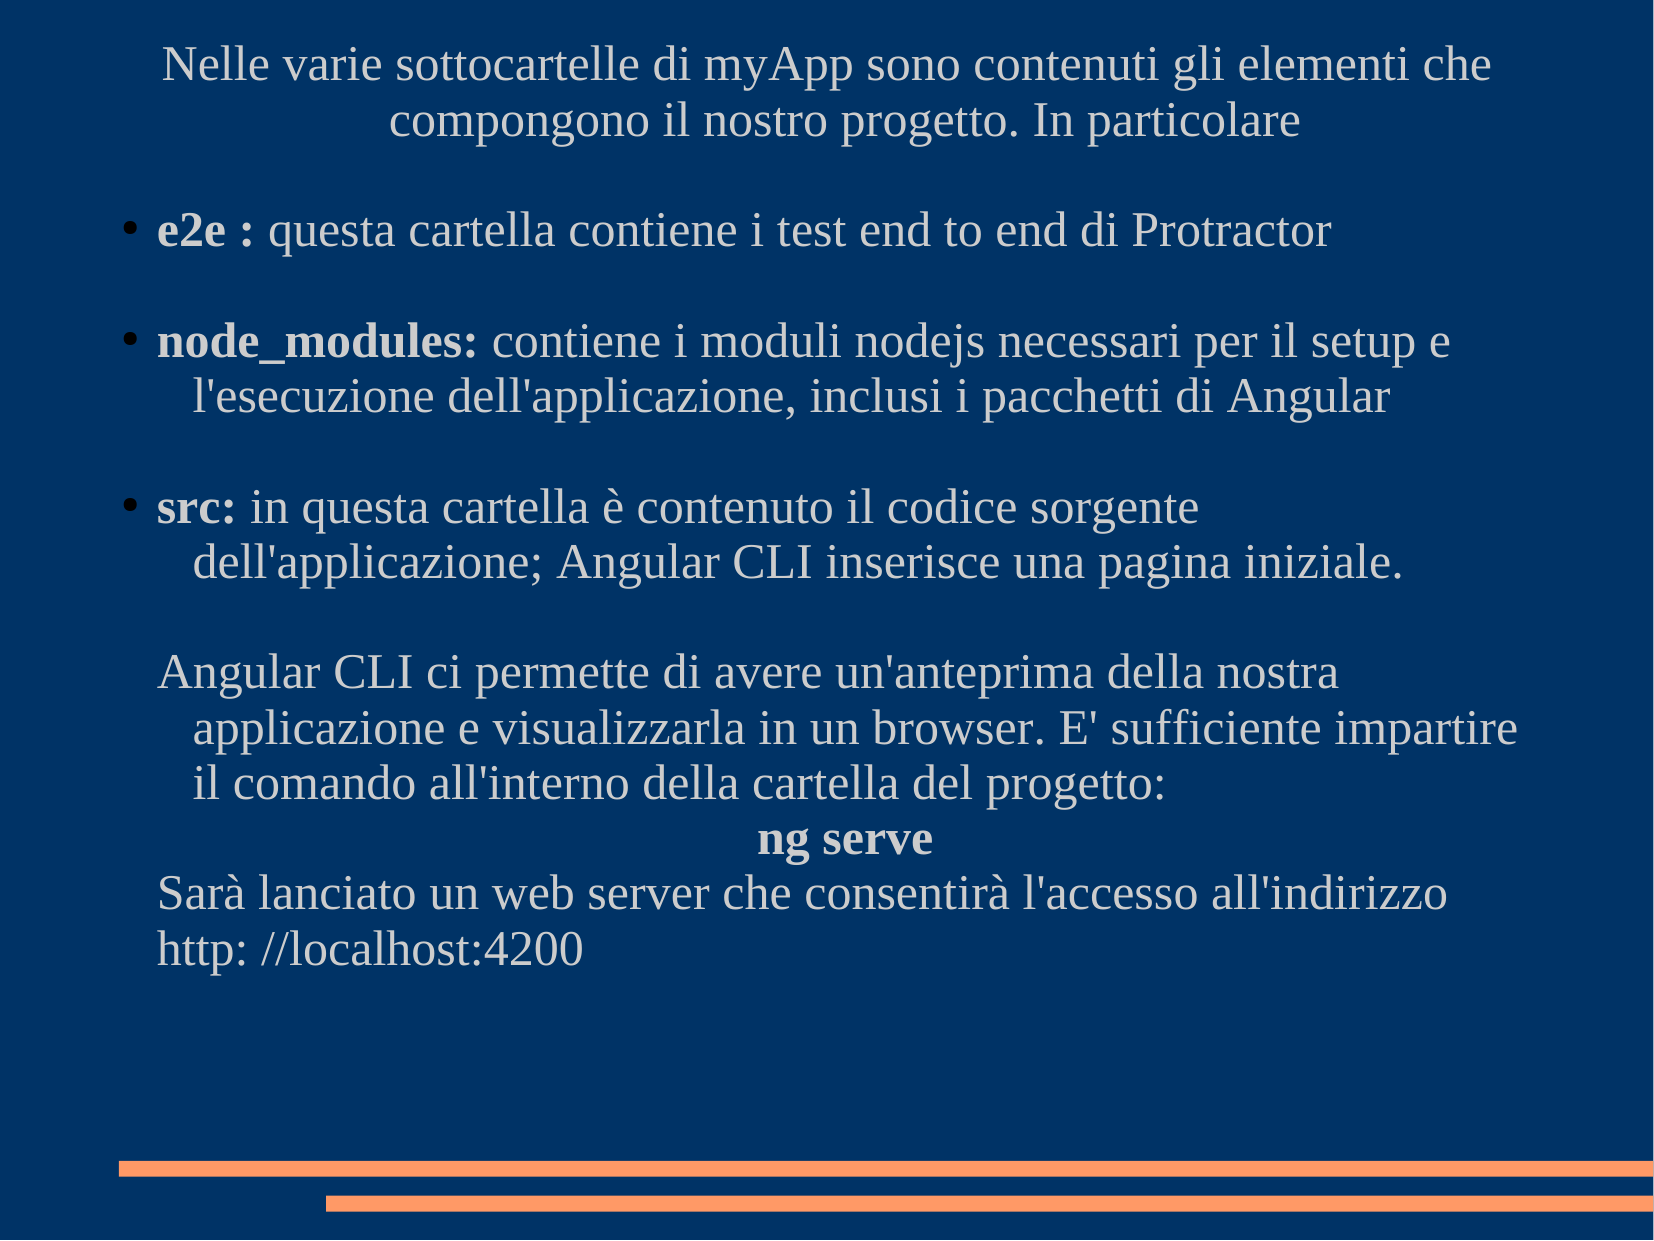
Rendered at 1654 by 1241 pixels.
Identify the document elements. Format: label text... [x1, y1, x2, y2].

subtitle Nelle varie sottocartelle di myApp sono contenuti gli elementi che compongono il nostro progetto. In particolare e2e : questa cartella contiene i test end to end di Protractor node_modules: contiene i moduli nodejs necessari per il setup e l'esecuzione dell'applicazione, inclusi i pacchetti di Angular src: in questa cartella è contenuto il codice sorgente dell'applicazione; Angular CLI inserisce una pagina iniziale. Angular CLI ci permette di avere un'anteprima della nostra applicazione e visualizzarla in un browser. E' sufficiente impartire il comando all'interno della cartella del progetto: ng serve Sarà lanciato un web server che consentirà l'accesso all'indirizzo http: //localhost:4200 [121, 24, 1534, 1154]
